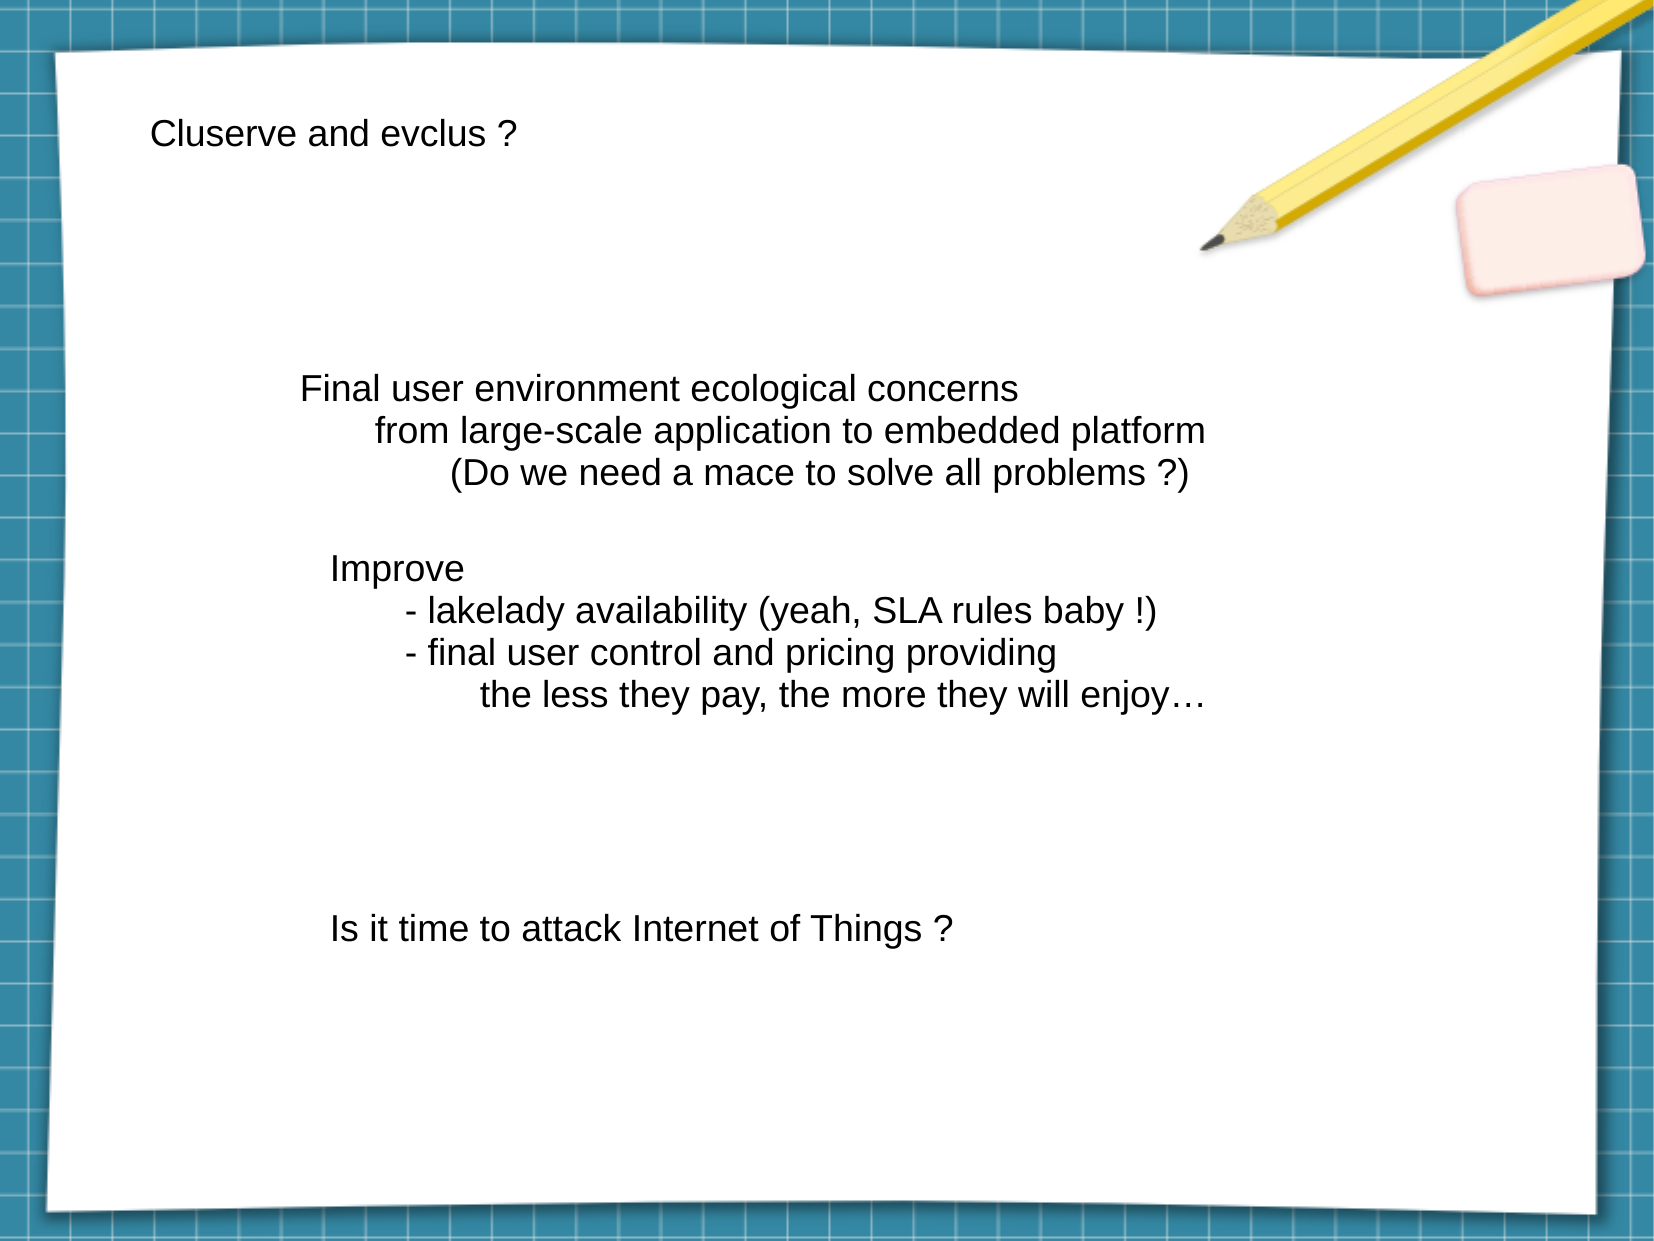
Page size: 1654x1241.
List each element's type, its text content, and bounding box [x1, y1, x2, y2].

picture [0, 0, 1654, 1241]
text_box Final user environment ecological concerns from large-scale application to embedded platform (Do we need a mace to solve all problems ?) [285, 360, 1222, 501]
text_box Improve - lakelady availability (yeah, SLA rules baby !) - final user control and pricing providing the less they pay, the more they will enjoy… [315, 540, 1223, 723]
text_box Cluserve and evclus ? [135, 105, 533, 162]
text_box Is it time to attack Internet of Things ? [315, 900, 970, 957]
